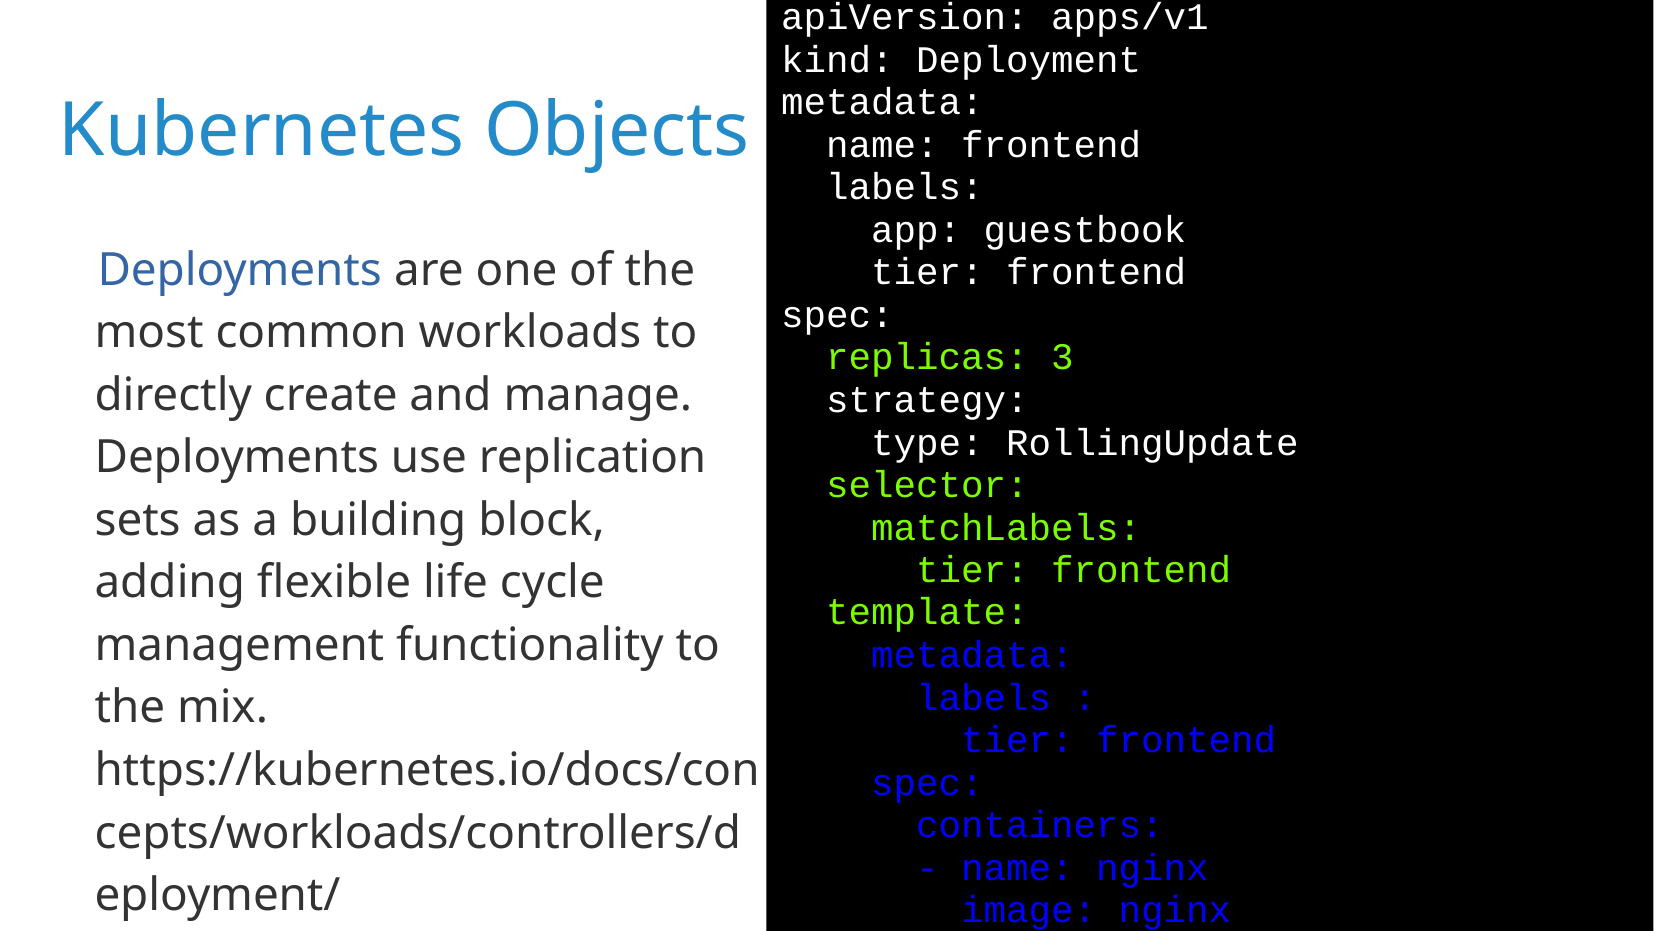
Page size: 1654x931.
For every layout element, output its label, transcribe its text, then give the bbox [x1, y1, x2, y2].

title Kubernetes Objects [59, 59, 766, 178]
text_box apiVersion: apps/v1 kind: Deployment metadata: name: frontend labels: app: guestbook tier: frontend spec: replicas: 3 strategy: type: RollingUpdate selector: matchLabels: tier: frontend template: metadata: labels : tier: frontend spec: containers: - name: nginx image: nginx [766, 0, 1654, 931]
list Deployments are one of the most common workloads to directly create and manage. Deployments use replication sets as a building block, adding flexible life cycle management functionality to the mix. https://kubernetes.io/docs/concepts/workloads/controllers/deployment/ [59, 236, 766, 768]
